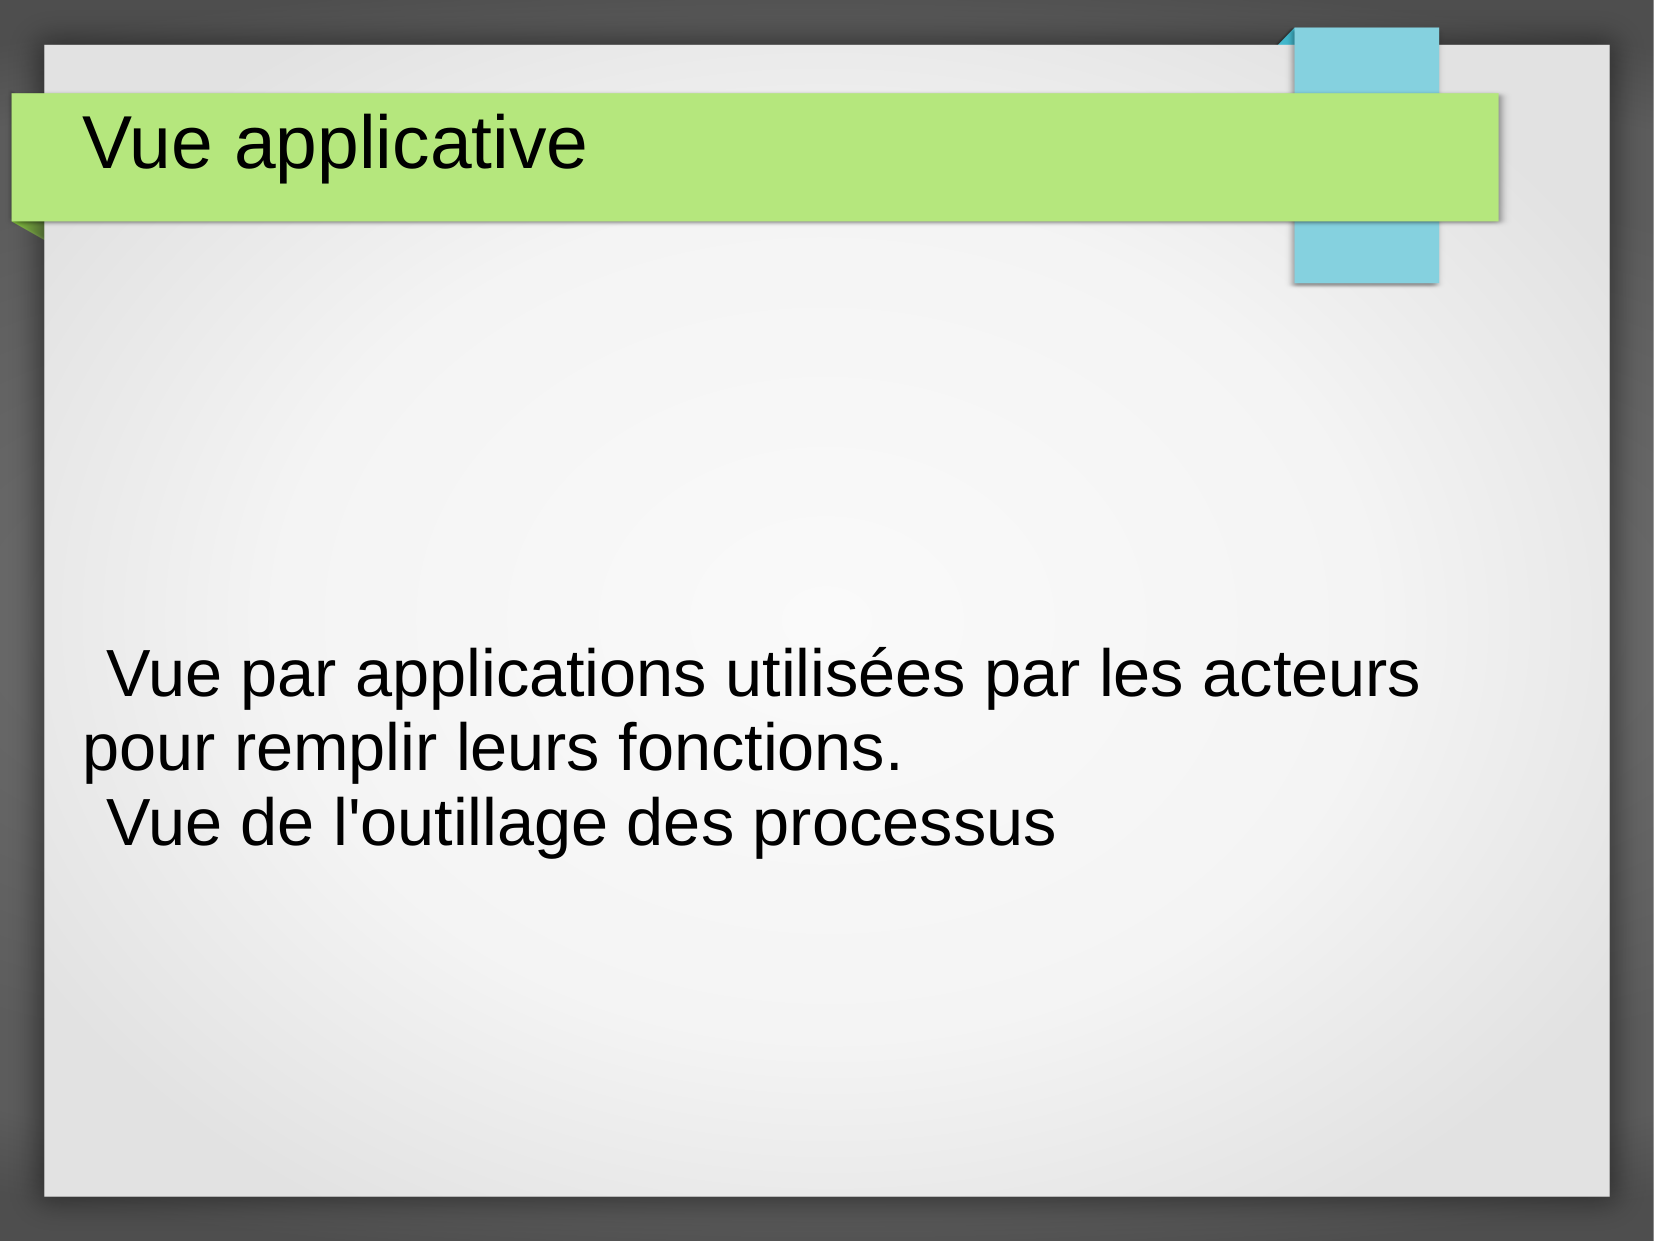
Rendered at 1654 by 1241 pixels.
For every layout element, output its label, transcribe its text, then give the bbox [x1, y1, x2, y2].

picture [0, 0, 1654, 1241]
subtitle Vue par applications utilisées par les acteurs pour remplir leurs fonctions. Vue de l'outillage des processus [82, 49, 1571, 1010]
